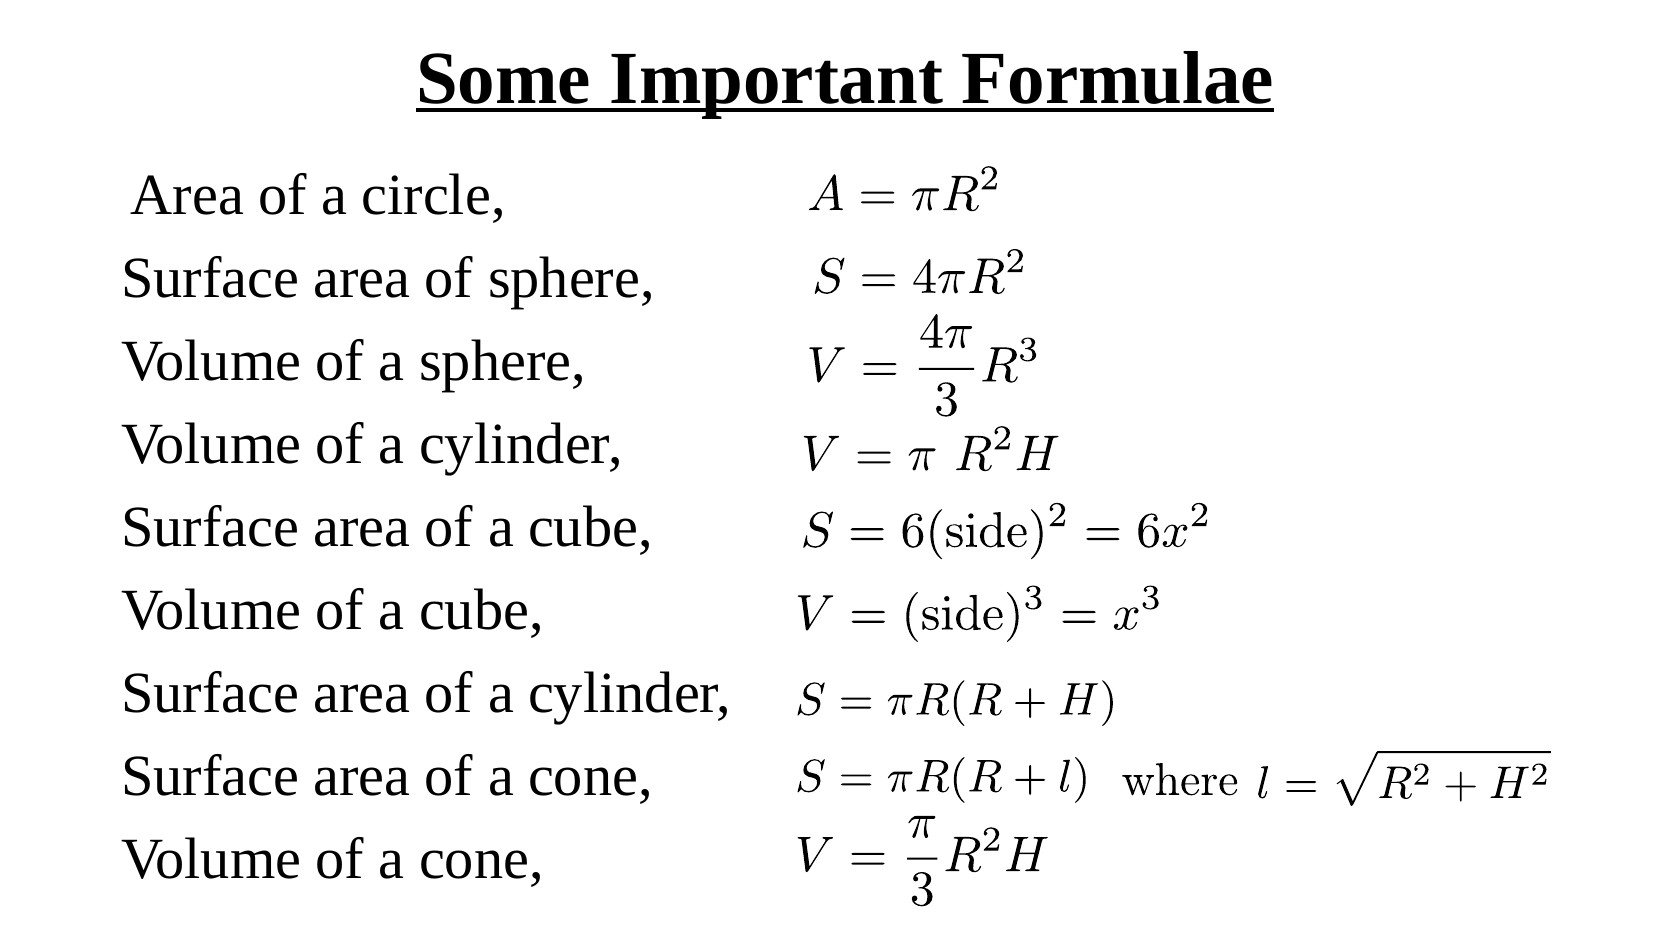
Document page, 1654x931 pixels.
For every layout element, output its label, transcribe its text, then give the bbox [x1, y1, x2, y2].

text_box [803, 426, 1059, 472]
text_box [1122, 763, 1238, 796]
text_box [814, 248, 1023, 295]
text_box [803, 502, 1208, 560]
text_box [797, 585, 1159, 642]
text_box [797, 815, 1048, 907]
text_box [797, 680, 1113, 726]
text_box [1258, 751, 1551, 807]
title Some Important Formulae Area of a circle, Surface area of sphere, Volume of a sphere, Volume of a cylinder, Surface area of a cube, Volume of a cube, Surface area of a cylinder, Surface area of a cone, Volume of a cone, [47, 37, 1619, 910]
text_box [808, 313, 1037, 417]
text_box [808, 166, 998, 212]
text_box [797, 757, 1086, 803]
